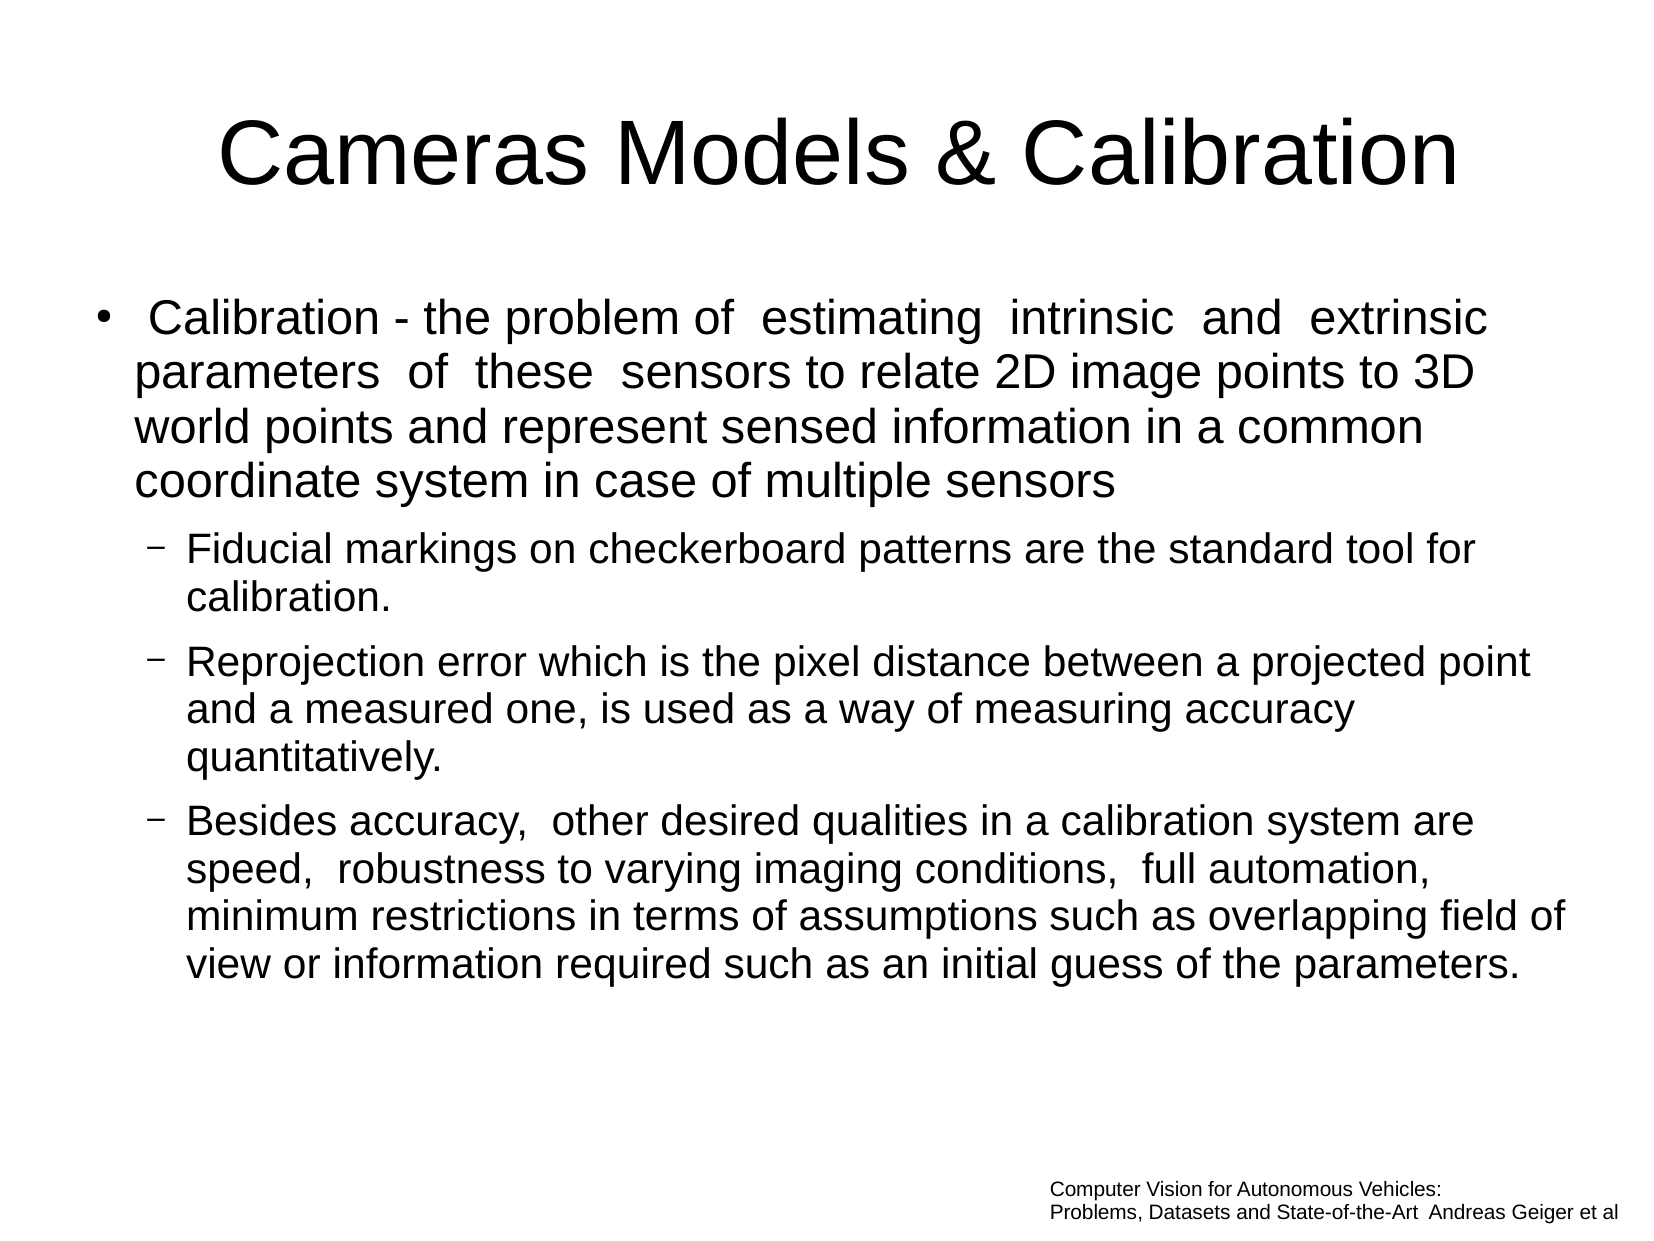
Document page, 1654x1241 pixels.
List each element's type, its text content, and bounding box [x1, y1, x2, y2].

list Calibration - the problem of estimating intrinsic and extrinsic parameters of these sensors to relate 2D image points to 3D world points and represent sensed information in a common coordinate system in case of multiple sensors Fiducial markings on checkerboard patterns are the standard tool for calibration. Reprojection error which is the pixel distance between a projected point and a measured one, is used as a way of measuring accuracy quantitatively. Besides accuracy, other desired qualities in a calibration system are speed, robustness to varying imaging conditions, full automation, minimum restrictions in terms of assumptions such as overlapping field of view or information required such as an initial guess of the parameters. [82, 290, 1571, 1010]
text_box Computer Vision for Autonomous Vehicles: Problems, Datasets and State-of-the-Art Andreas Geiger et al [1035, 1170, 1654, 1232]
title Cameras Models & Calibration [82, 49, 1571, 257]
